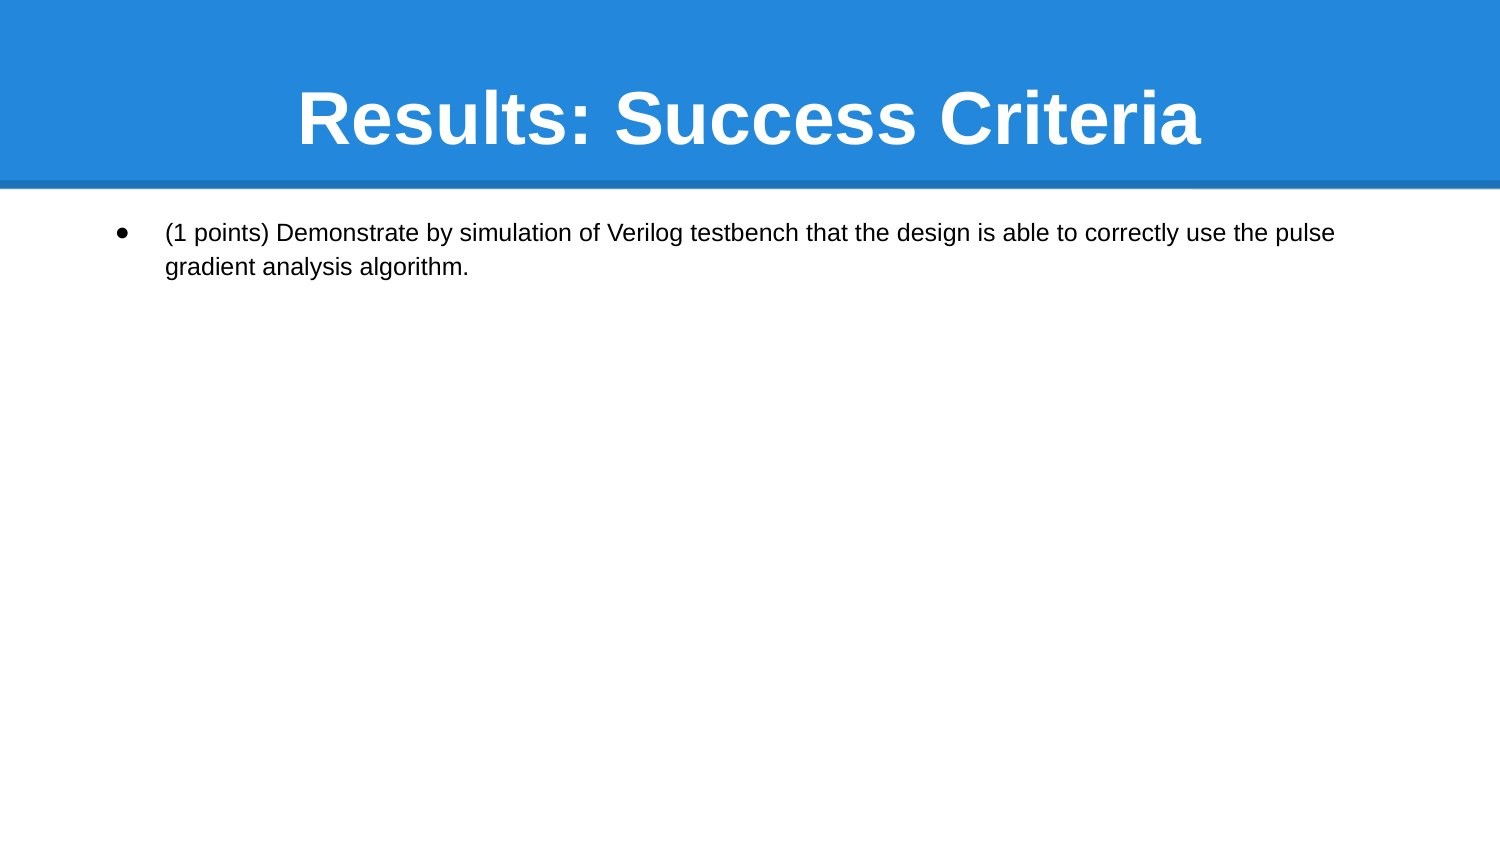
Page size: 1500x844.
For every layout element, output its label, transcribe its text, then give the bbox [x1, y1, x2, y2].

title Results: Success Criteria [75, 33, 1425, 175]
list (1 points) Demonstrate by simulation of Verilog testbench that the design is able to correctly use the pulse gradient analysis algorithm. [75, 196, 1425, 808]
